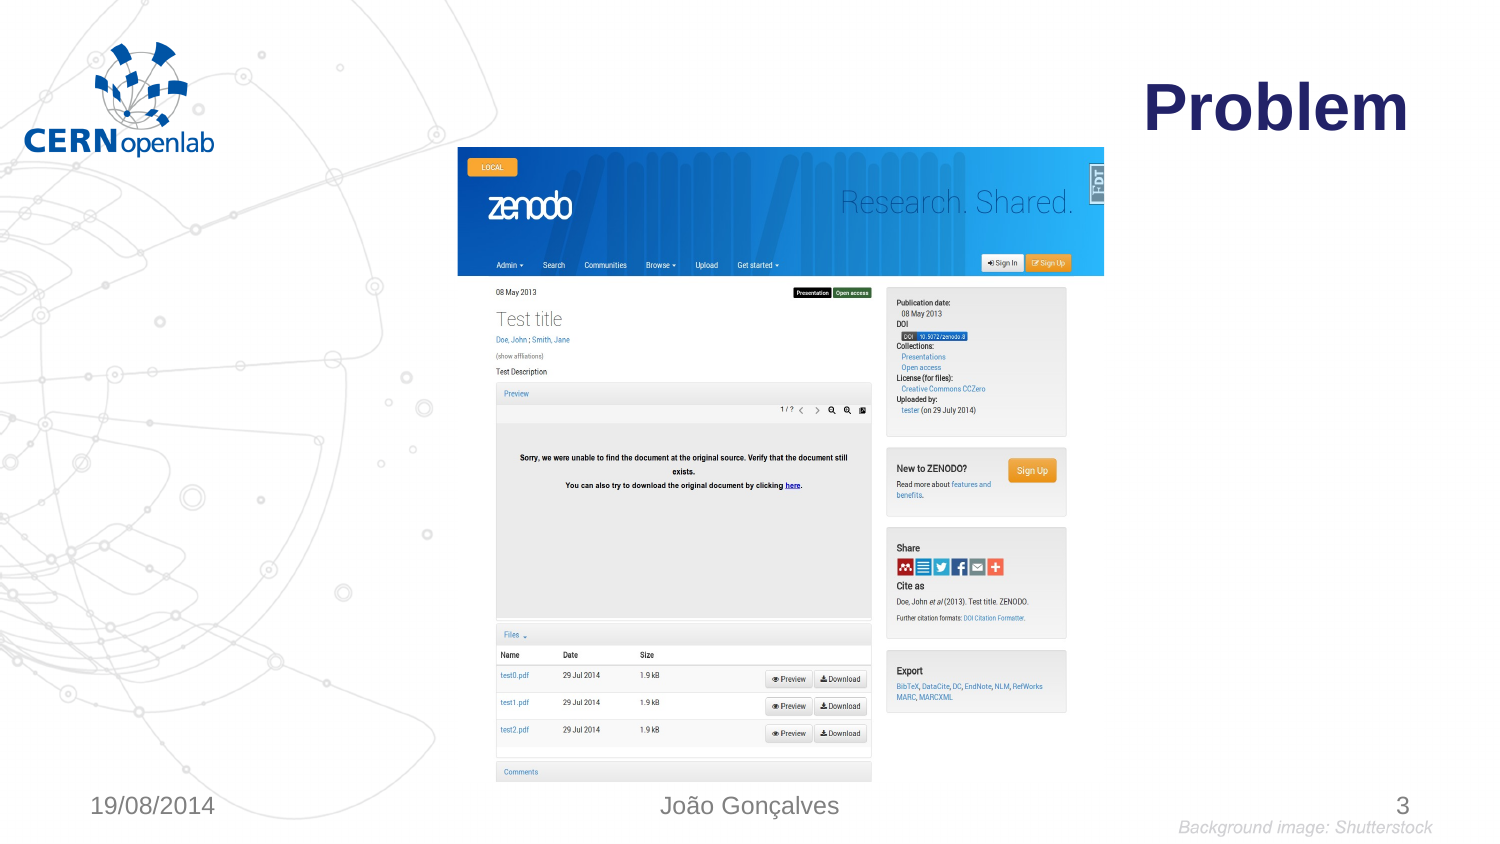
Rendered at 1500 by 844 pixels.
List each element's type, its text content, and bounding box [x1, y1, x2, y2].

picture [0, 0, 1500, 844]
title Problem [230, 33, 1425, 175]
footer João Gonçalves [466, 782, 1034, 827]
slide_number 19/08/2014 [75, 782, 425, 827]
slide_number <number> [1074, 782, 1425, 827]
